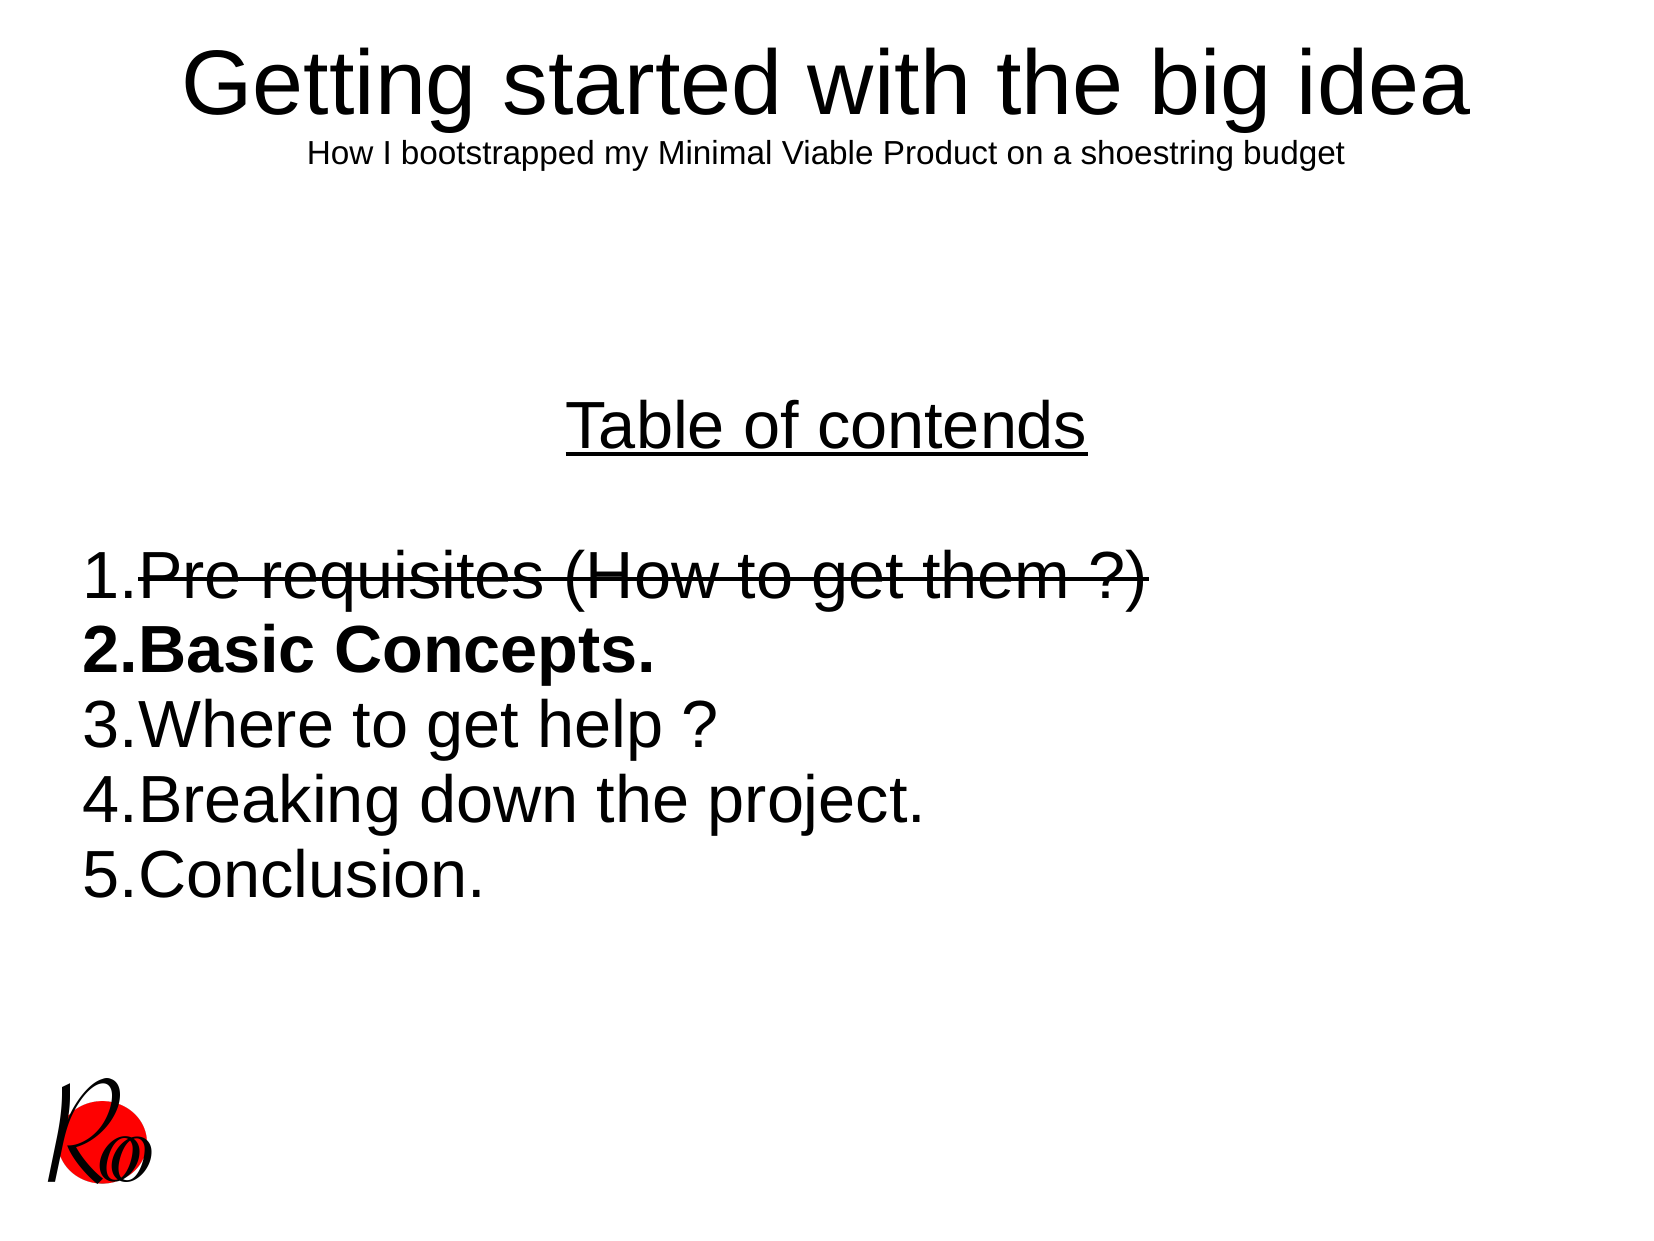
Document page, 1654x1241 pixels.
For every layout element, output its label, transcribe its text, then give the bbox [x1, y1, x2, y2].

picture [45, 1078, 152, 1186]
subtitle Table of contends Pre requisites (How to get them ?) Basic Concepts. Where to get help ? Breaking down the project. Conclusion. [82, 290, 1571, 1010]
title Getting started with the big idea How I bootstrapped my Minimal Viable Product on a shoestring budget [82, 32, 1571, 274]
